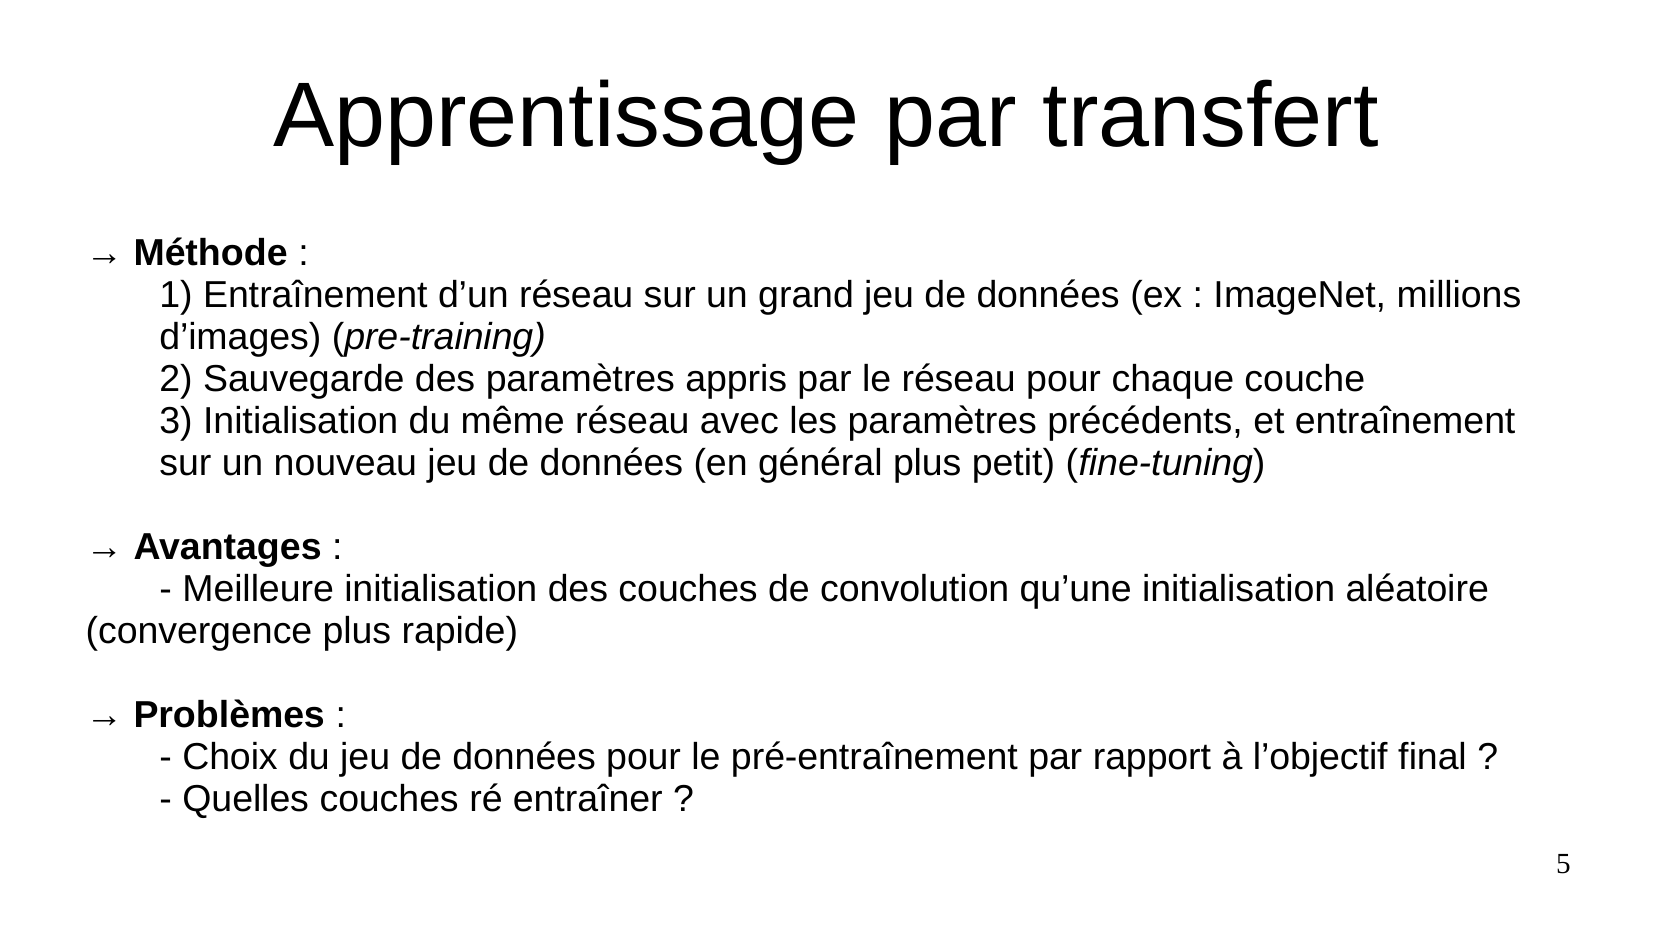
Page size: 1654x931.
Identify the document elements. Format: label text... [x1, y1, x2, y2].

title Apprentissage par transfert [82, 37, 1571, 193]
text_box → Méthode : 1) Entraînement d’un réseau sur un grand jeu de données (ex : ImageNet, millions d’images) (pre-training) 2) Sauvegarde des paramètres appris par le réseau pour chaque couche 3) Initialisation du même réseau avec les paramètres précédents, et entraînement sur un nouveau jeu de données (en général plus petit) (fine-tuning) → Avantages : - Meilleure initialisation des couches de convolution qu’une initialisation aléatoire (convergence plus rapide) → Problèmes : - Choix du jeu de données pour le pré-entraînement par rapport à l’objectif final ? - Quelles couches ré entraîner ? [70, 224, 1548, 828]
